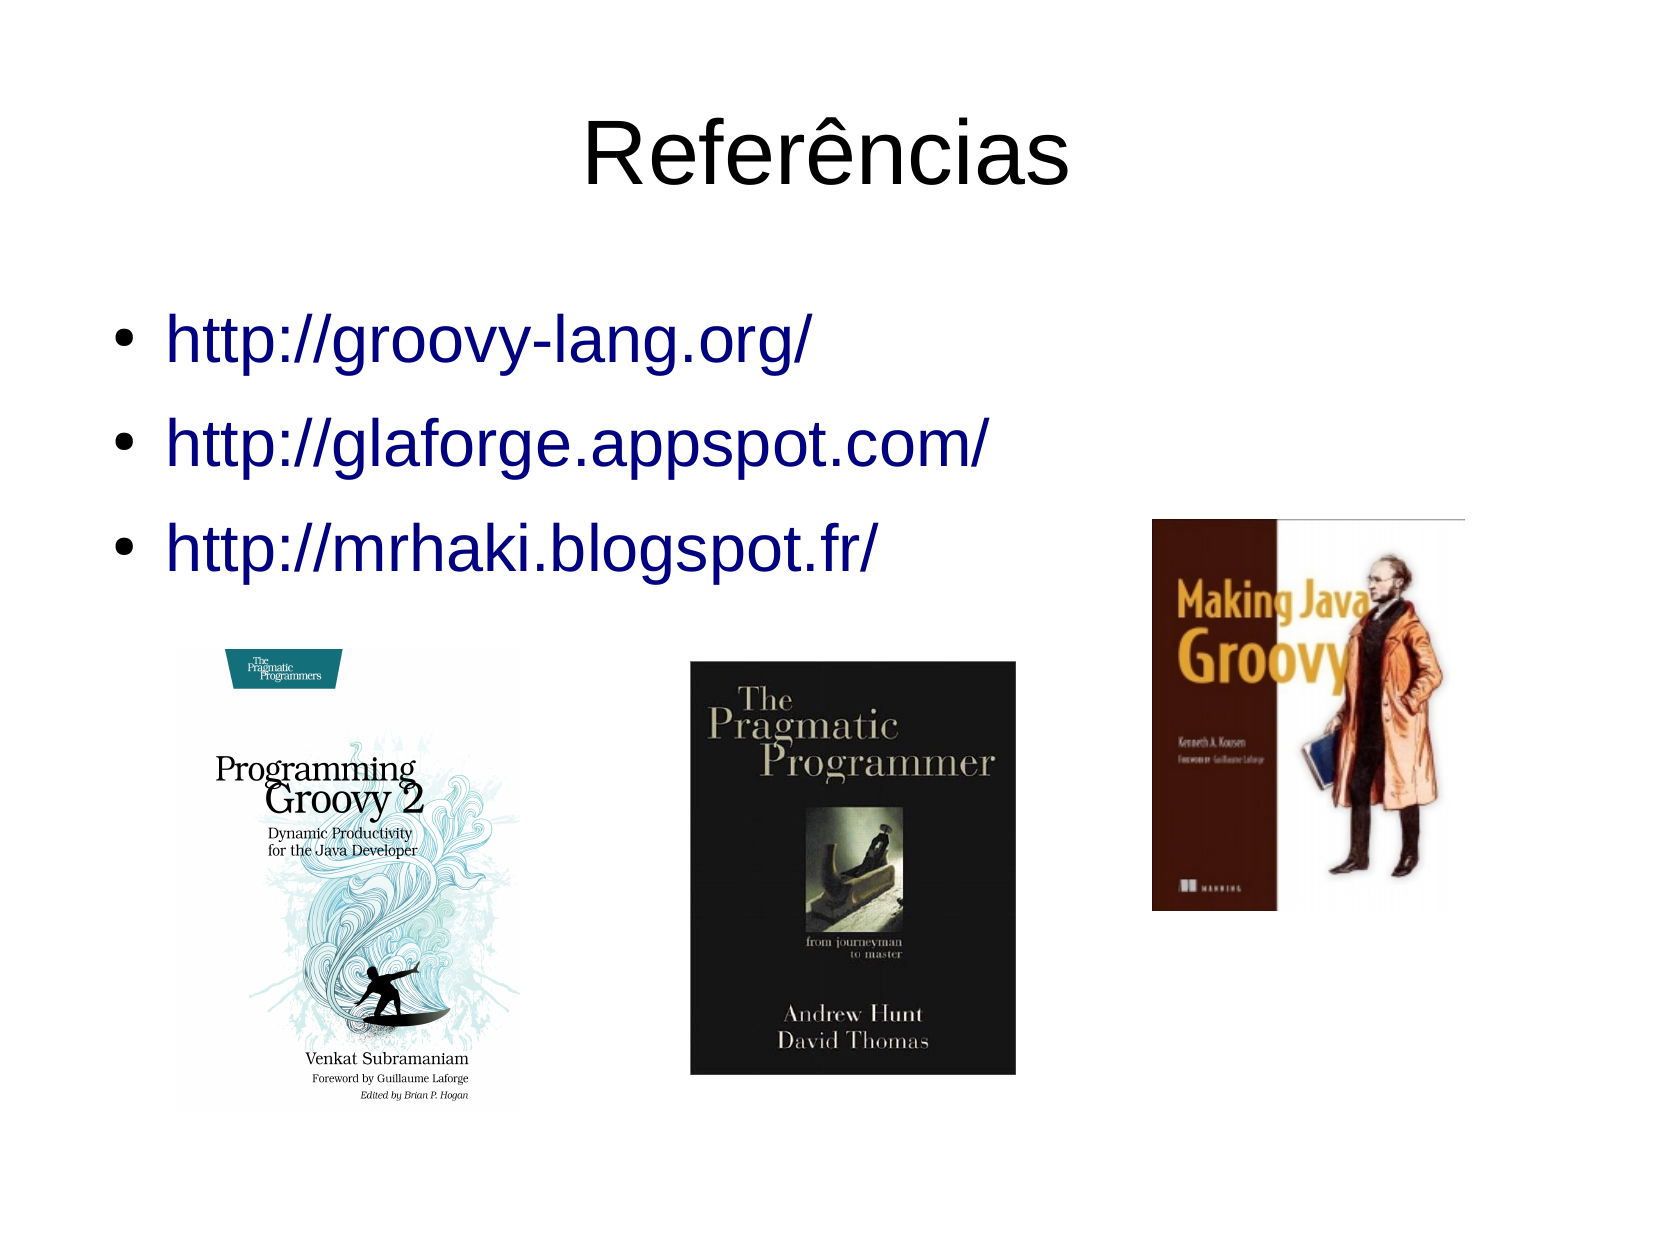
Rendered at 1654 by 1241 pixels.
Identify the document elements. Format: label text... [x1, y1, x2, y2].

title Referências [82, 49, 1571, 257]
picture [1152, 519, 1465, 911]
picture [690, 661, 1016, 1075]
picture [177, 649, 520, 1111]
list http://groovy-lang.org/ http://glaforge.appspot.com/ http://mrhaki.blogspot.fr/ [94, 302, 1583, 1022]
